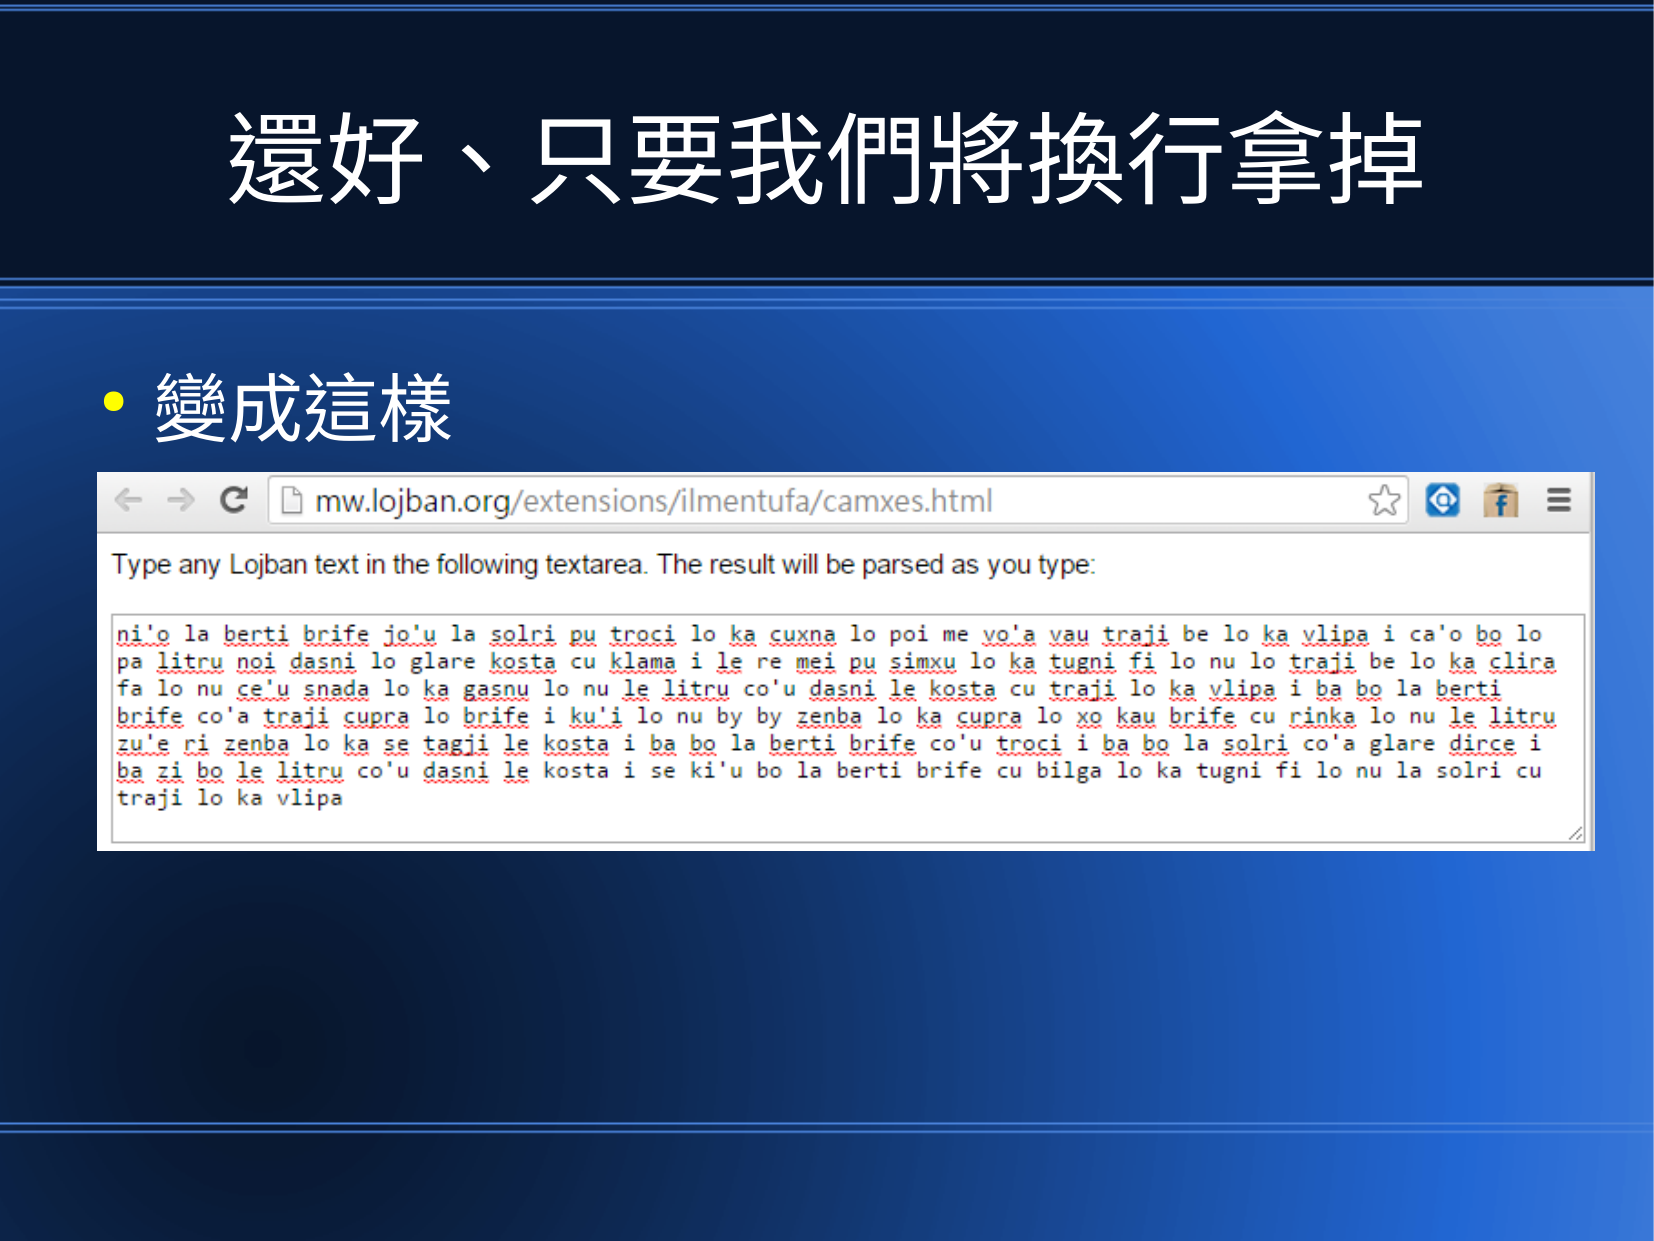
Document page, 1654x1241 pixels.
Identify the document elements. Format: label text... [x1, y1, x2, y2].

list 變成這樣 [82, 295, 1571, 1241]
title 還好、只要我們將換行拿掉 [82, 49, 1571, 257]
picture [0, 0, 1654, 1241]
